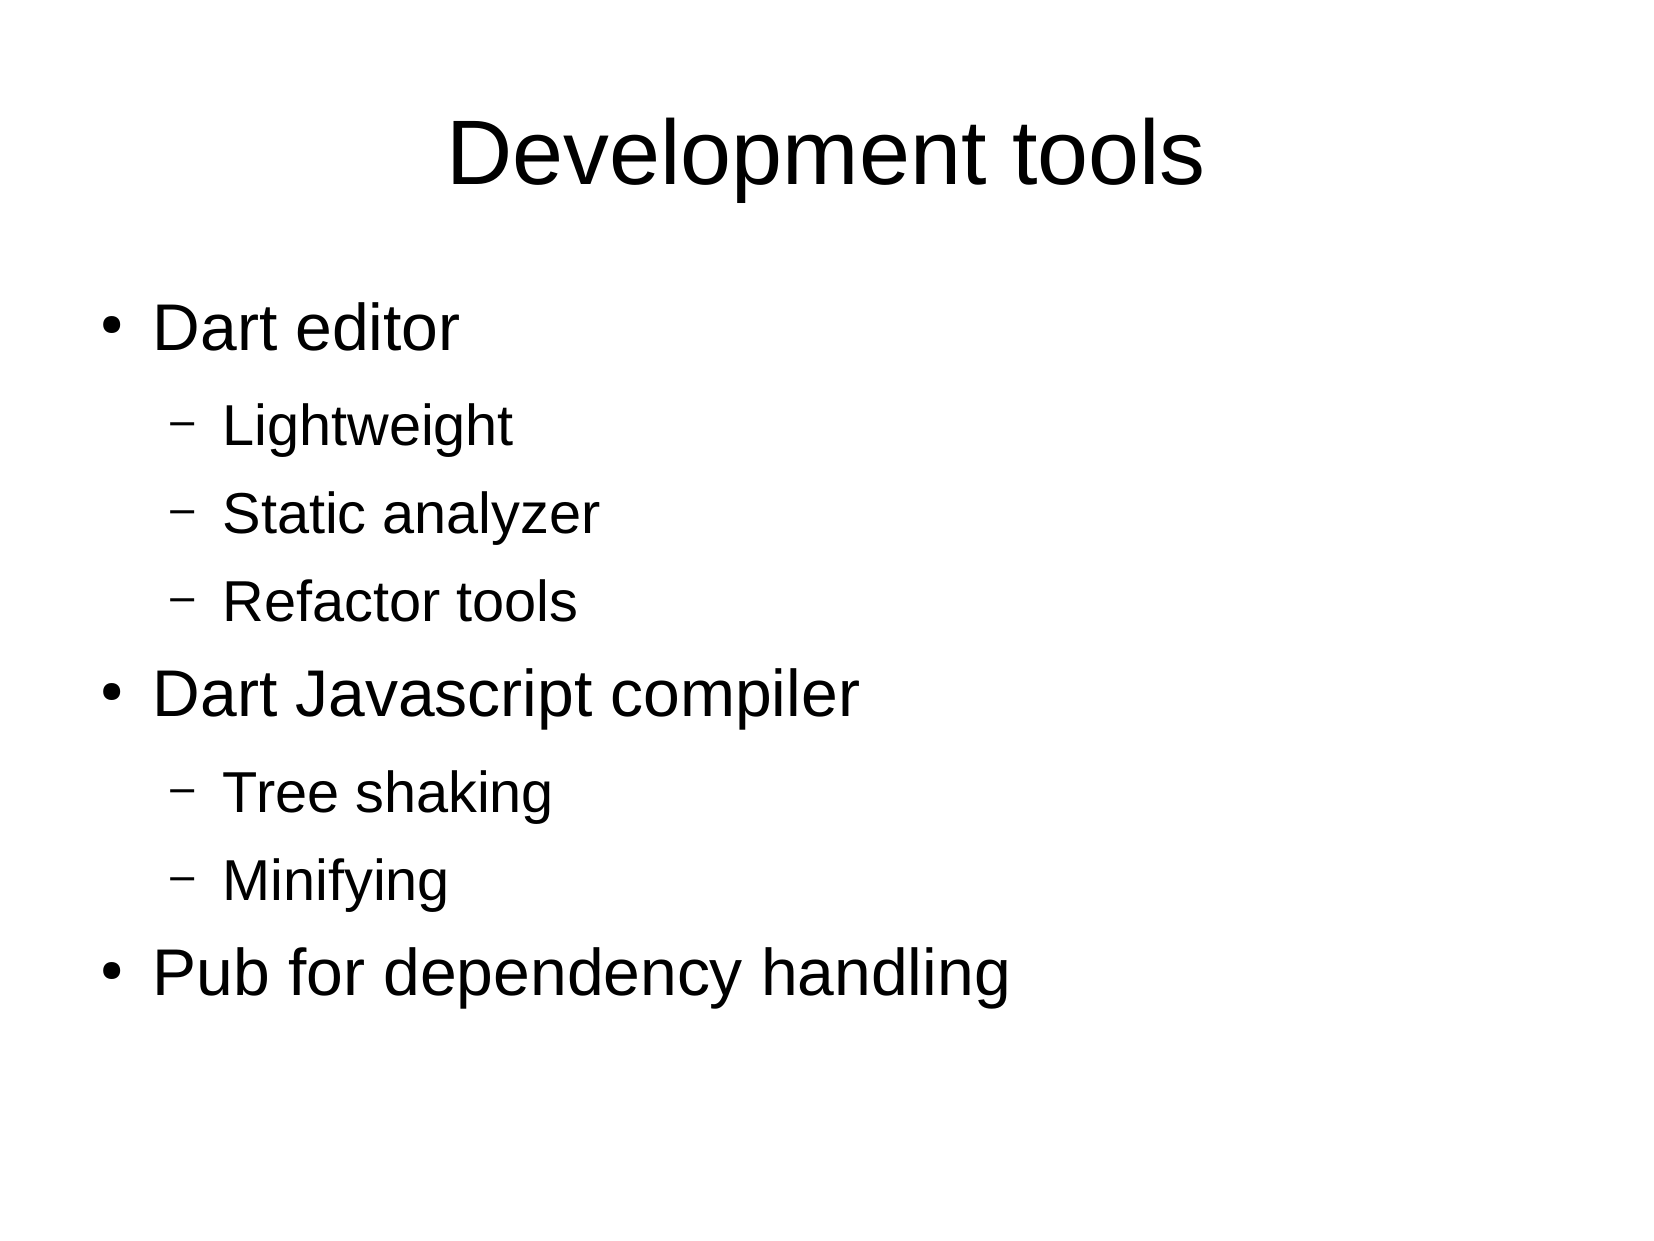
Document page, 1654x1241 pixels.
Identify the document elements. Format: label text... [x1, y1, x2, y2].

title Development tools [82, 49, 1571, 257]
list Dart editor Lightweight Static analyzer Refactor tools Dart Javascript compiler Tree shaking Minifying Pub for dependency handling [82, 290, 1571, 1010]
